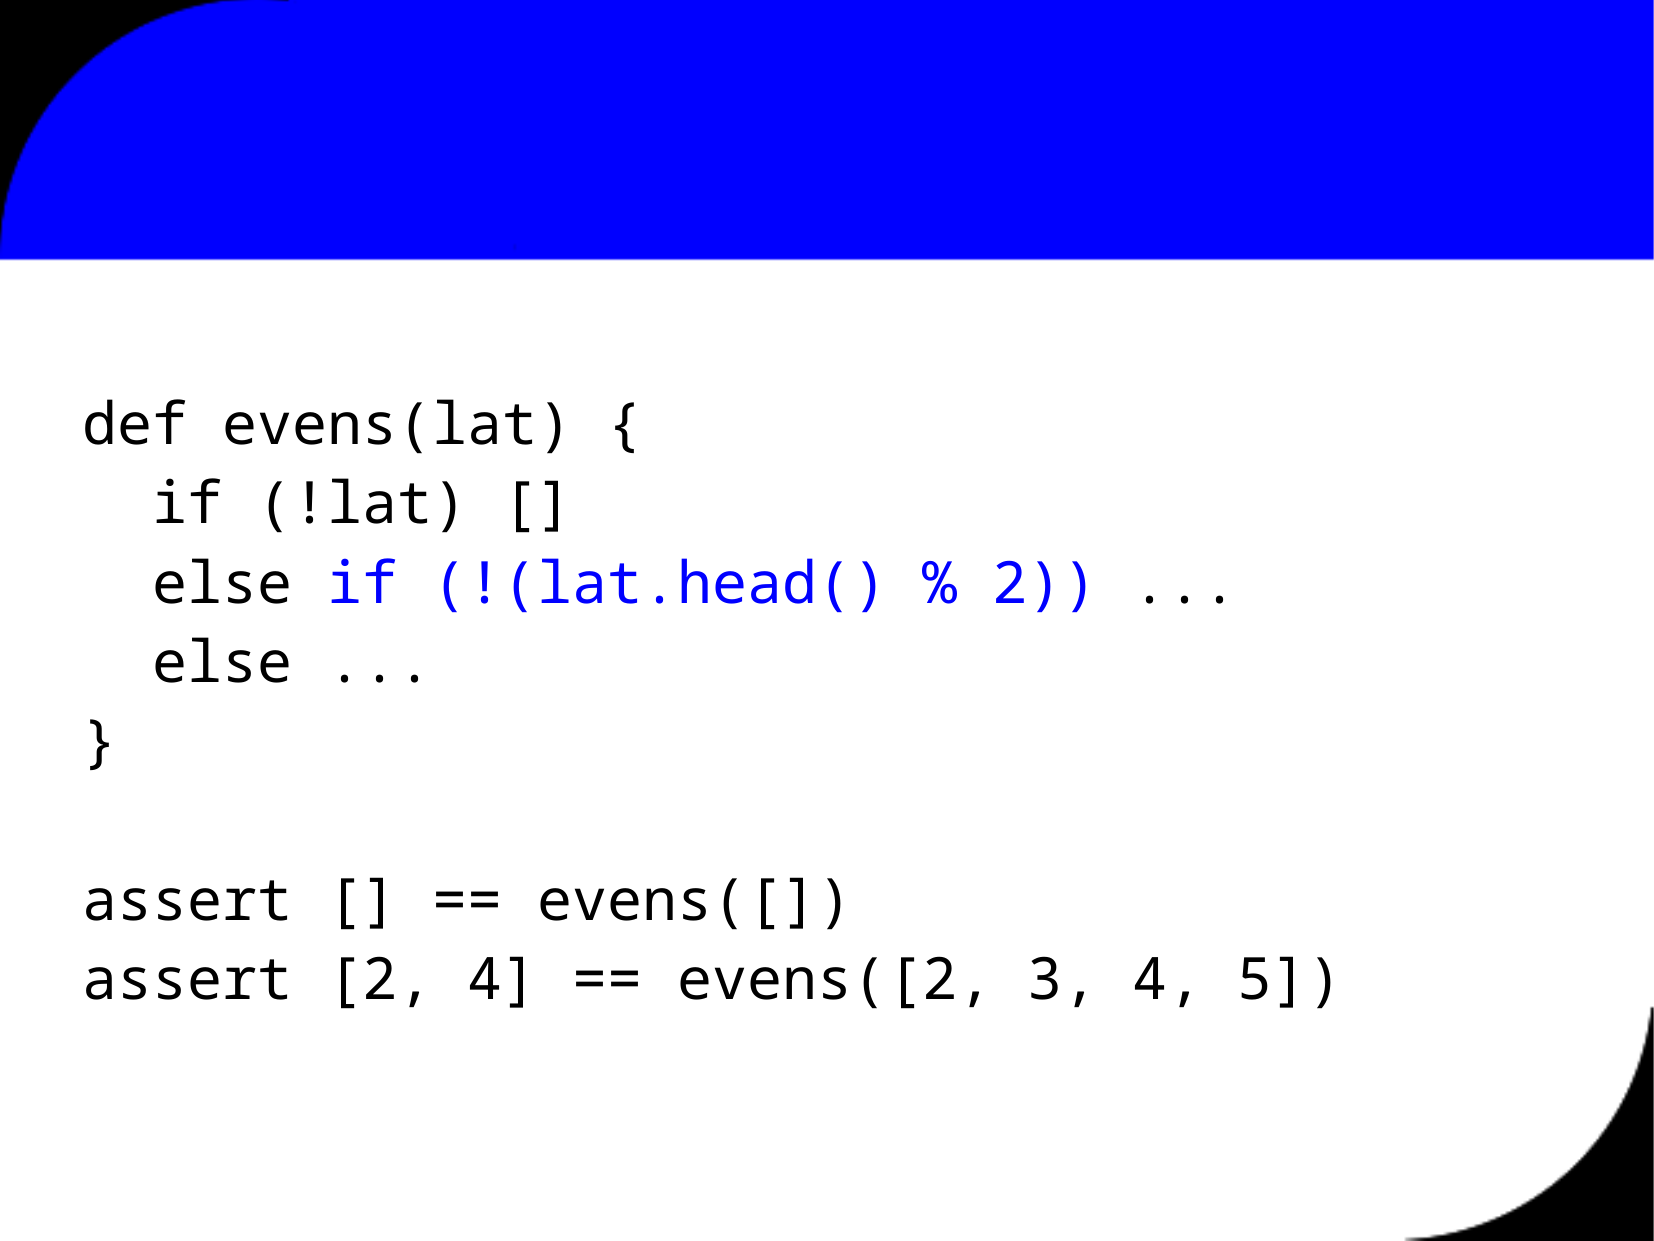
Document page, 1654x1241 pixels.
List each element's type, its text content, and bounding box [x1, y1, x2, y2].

subtitle def evens(lat) { if (!lat) [] else if (!(lat.head() % 2)) ... else ... } assert [] == evens([]) assert [2, 4] == evens([2, 3, 4, 5]) [82, 297, 1571, 1102]
picture [0, 0, 1654, 1241]
